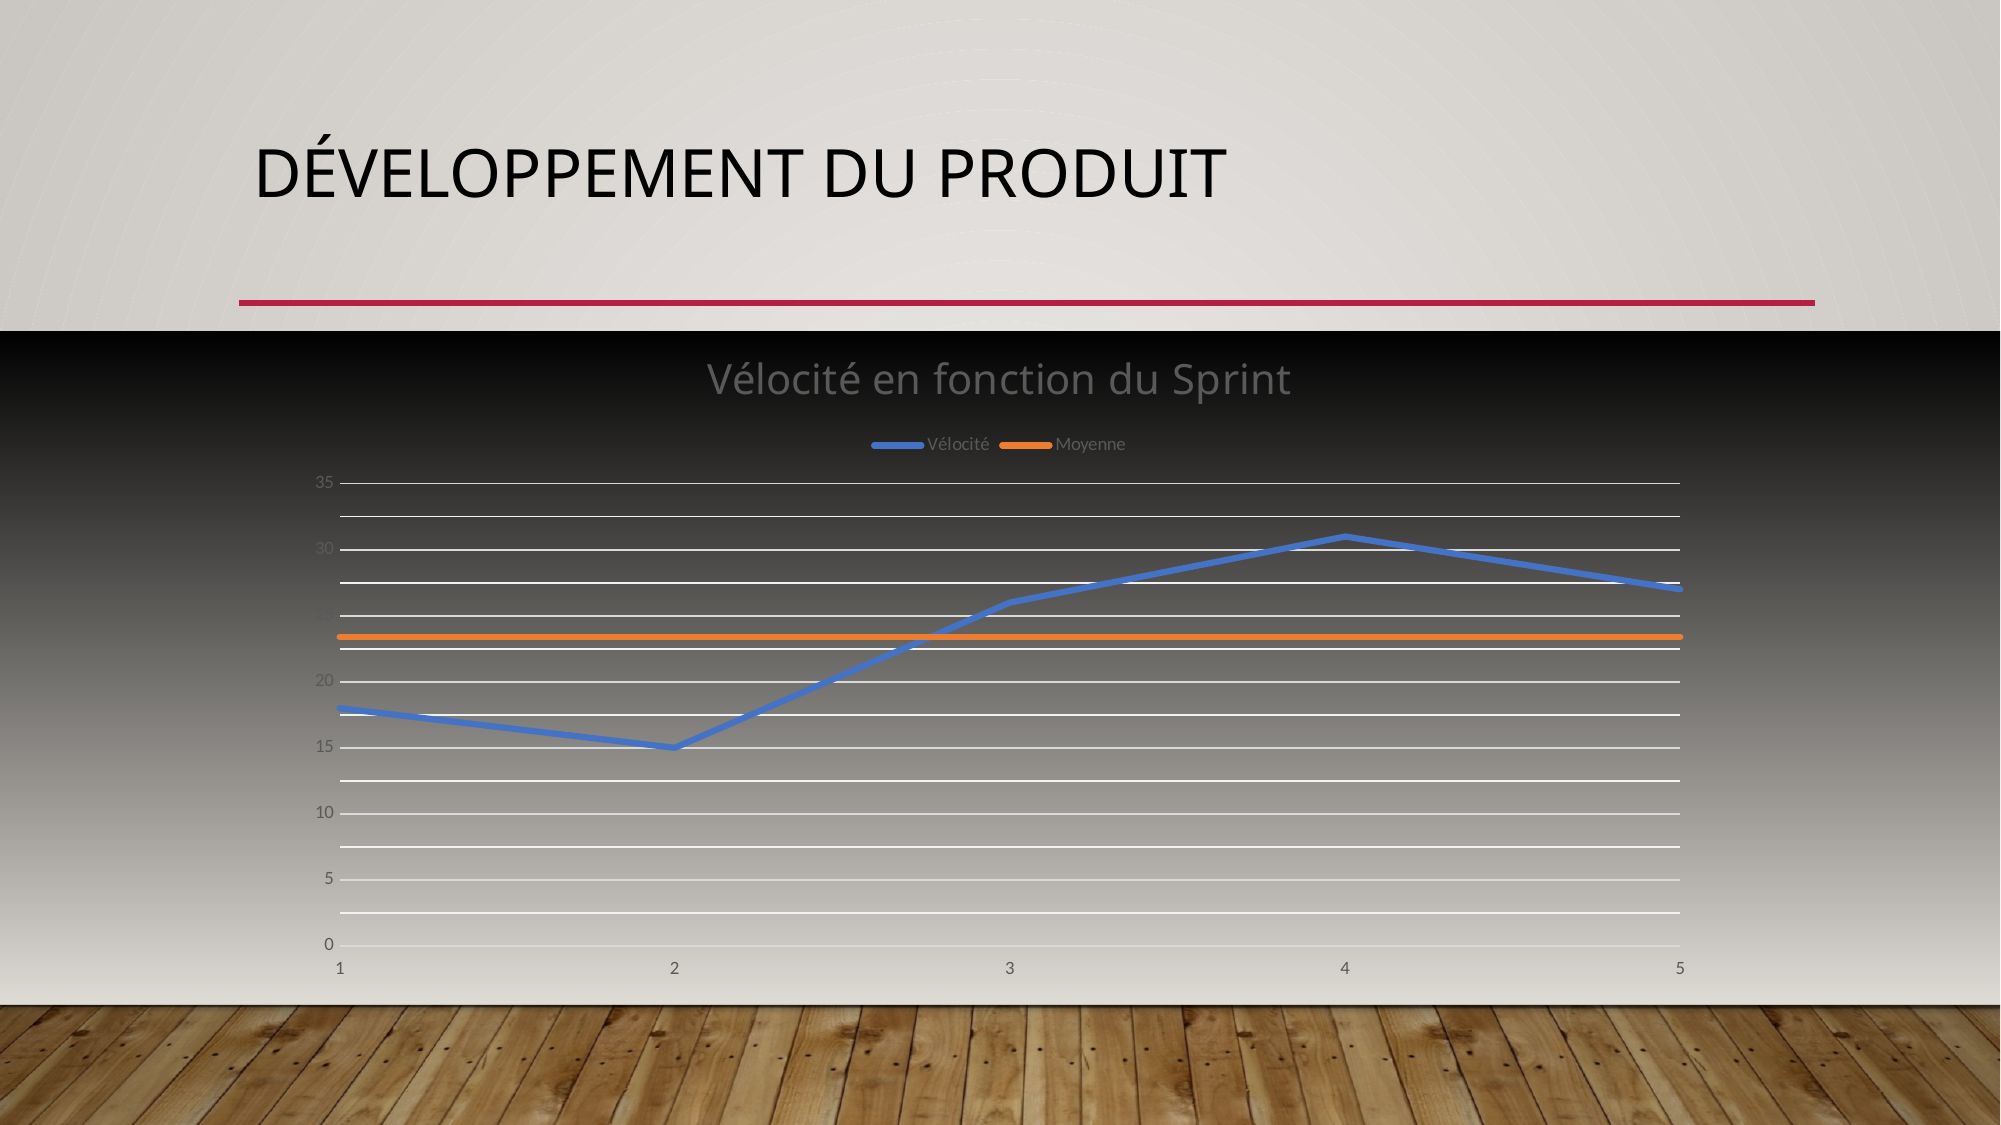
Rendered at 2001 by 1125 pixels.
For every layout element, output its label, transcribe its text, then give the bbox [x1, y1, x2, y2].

title Développement du produit [238, 131, 1814, 305]
chart [286, 314, 1714, 994]
